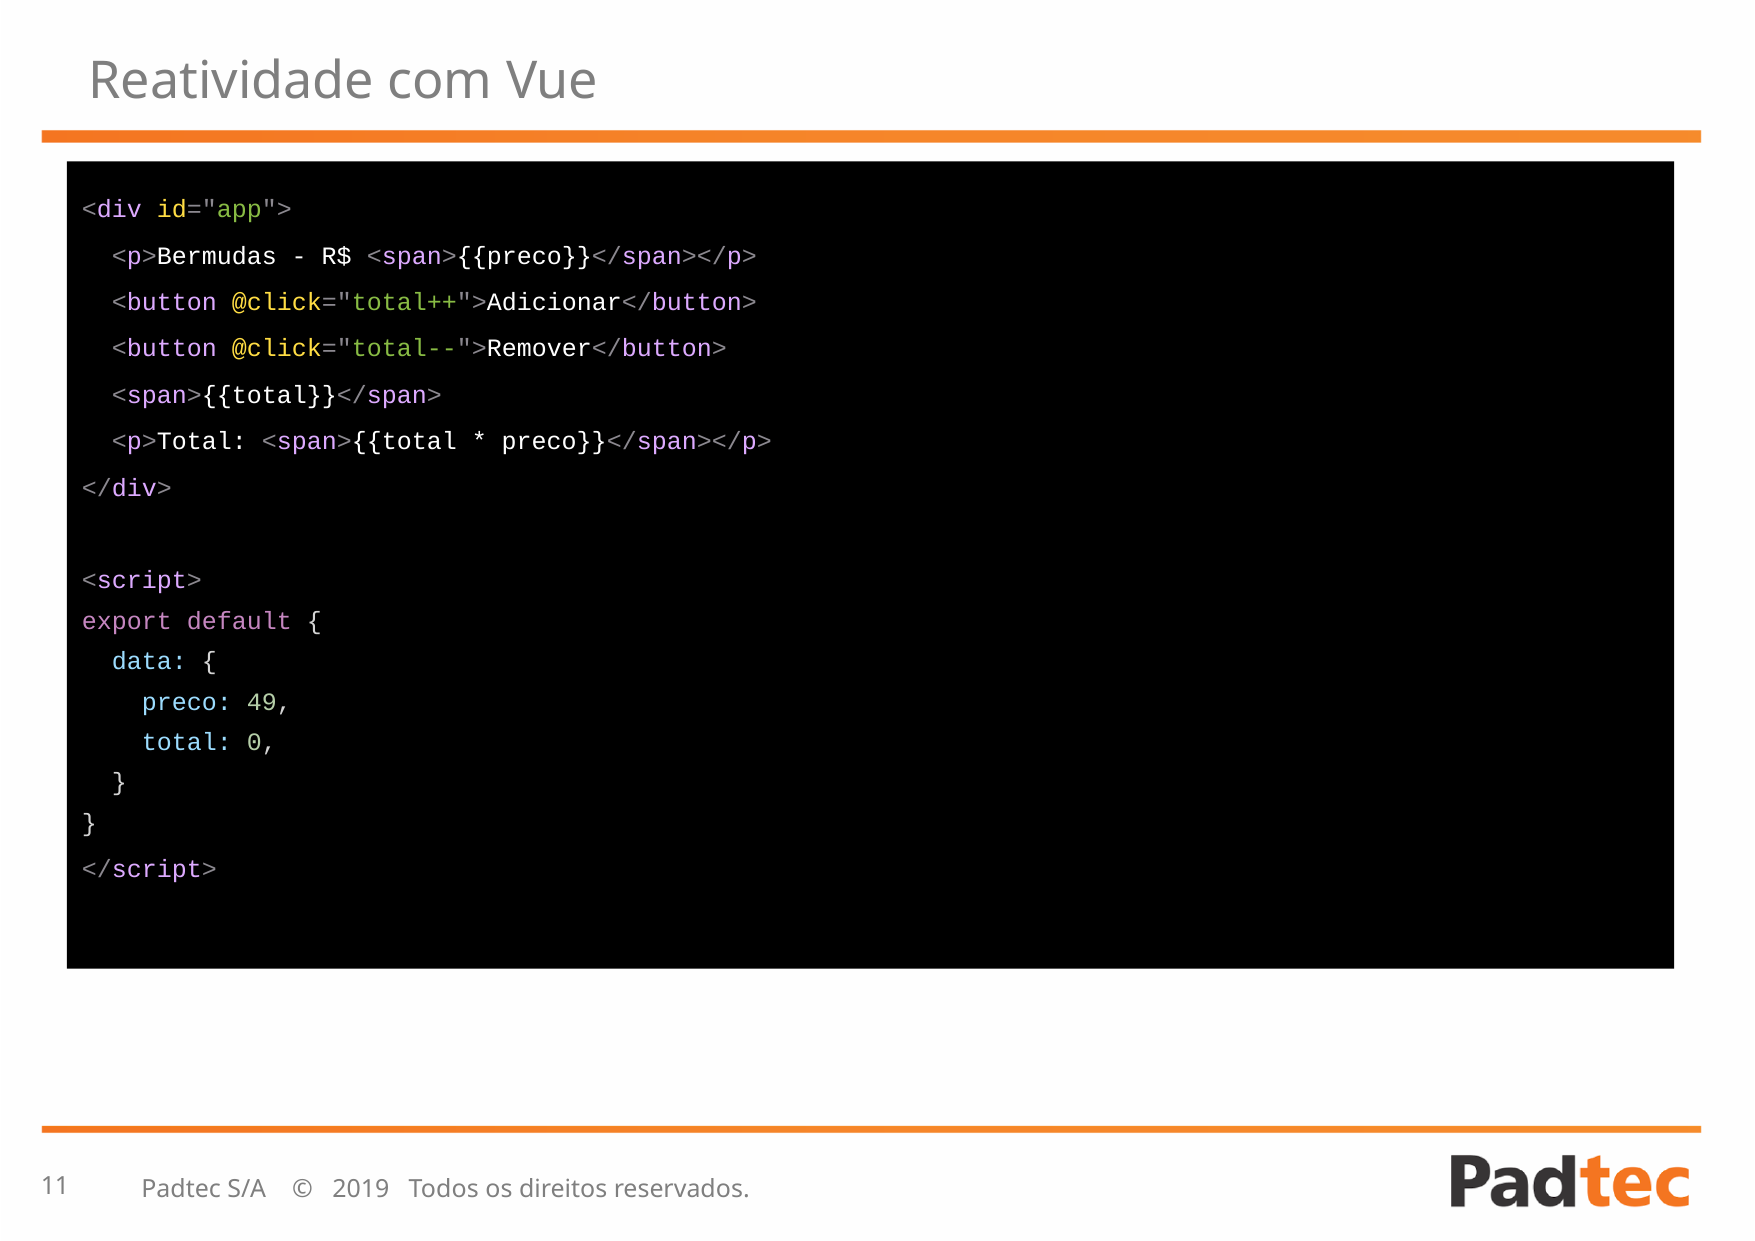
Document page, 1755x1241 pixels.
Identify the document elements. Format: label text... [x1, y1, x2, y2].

picture [0, 0, 1755, 1241]
text_box <div id="app"> <p>Bermudas - R$ <span>{{preco}}</span></p> <button @click="total++">Adicionar</button> <button @click="total--">Remover</button> <span>{{total}}</span> <p>Total: <span>{{total * preco}}</span></p> </div> <script> export default { data: { preco: 49, total: 0, } } </script> [66, 161, 1675, 969]
title Reatividade com Vue [73, 29, 1653, 127]
